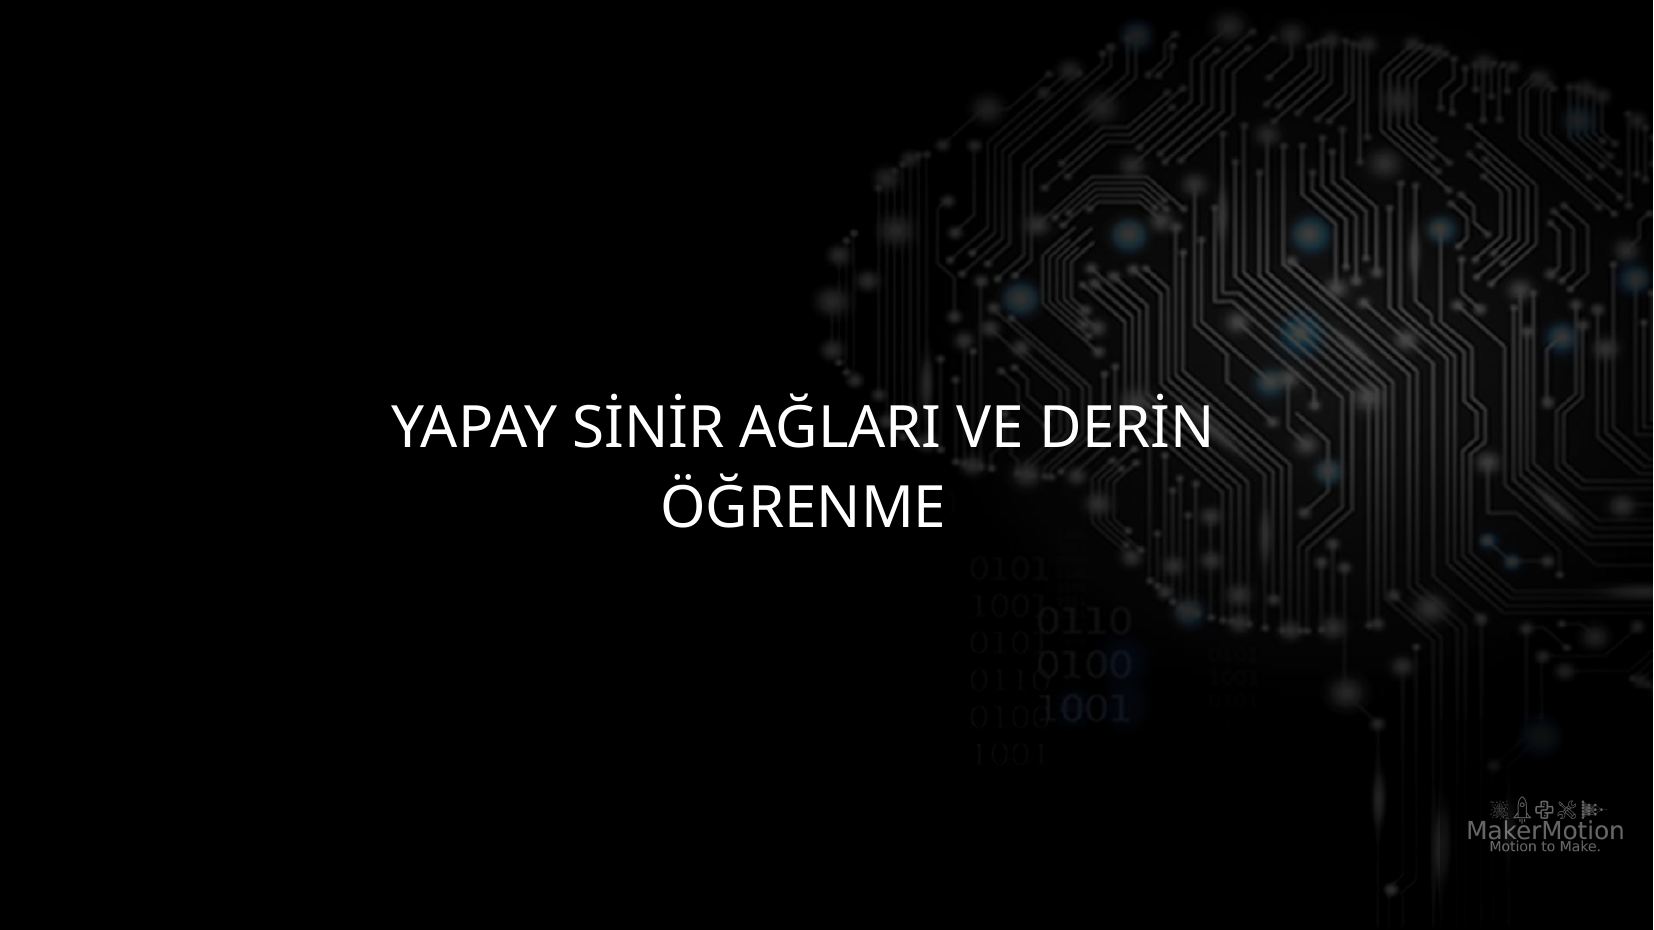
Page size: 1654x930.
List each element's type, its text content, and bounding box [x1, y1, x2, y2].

picture [0, 0, 1653, 930]
text_box YAPAY SİNİR AĞLARI VE DERİN ÖĞRENME [376, 424, 1277, 506]
